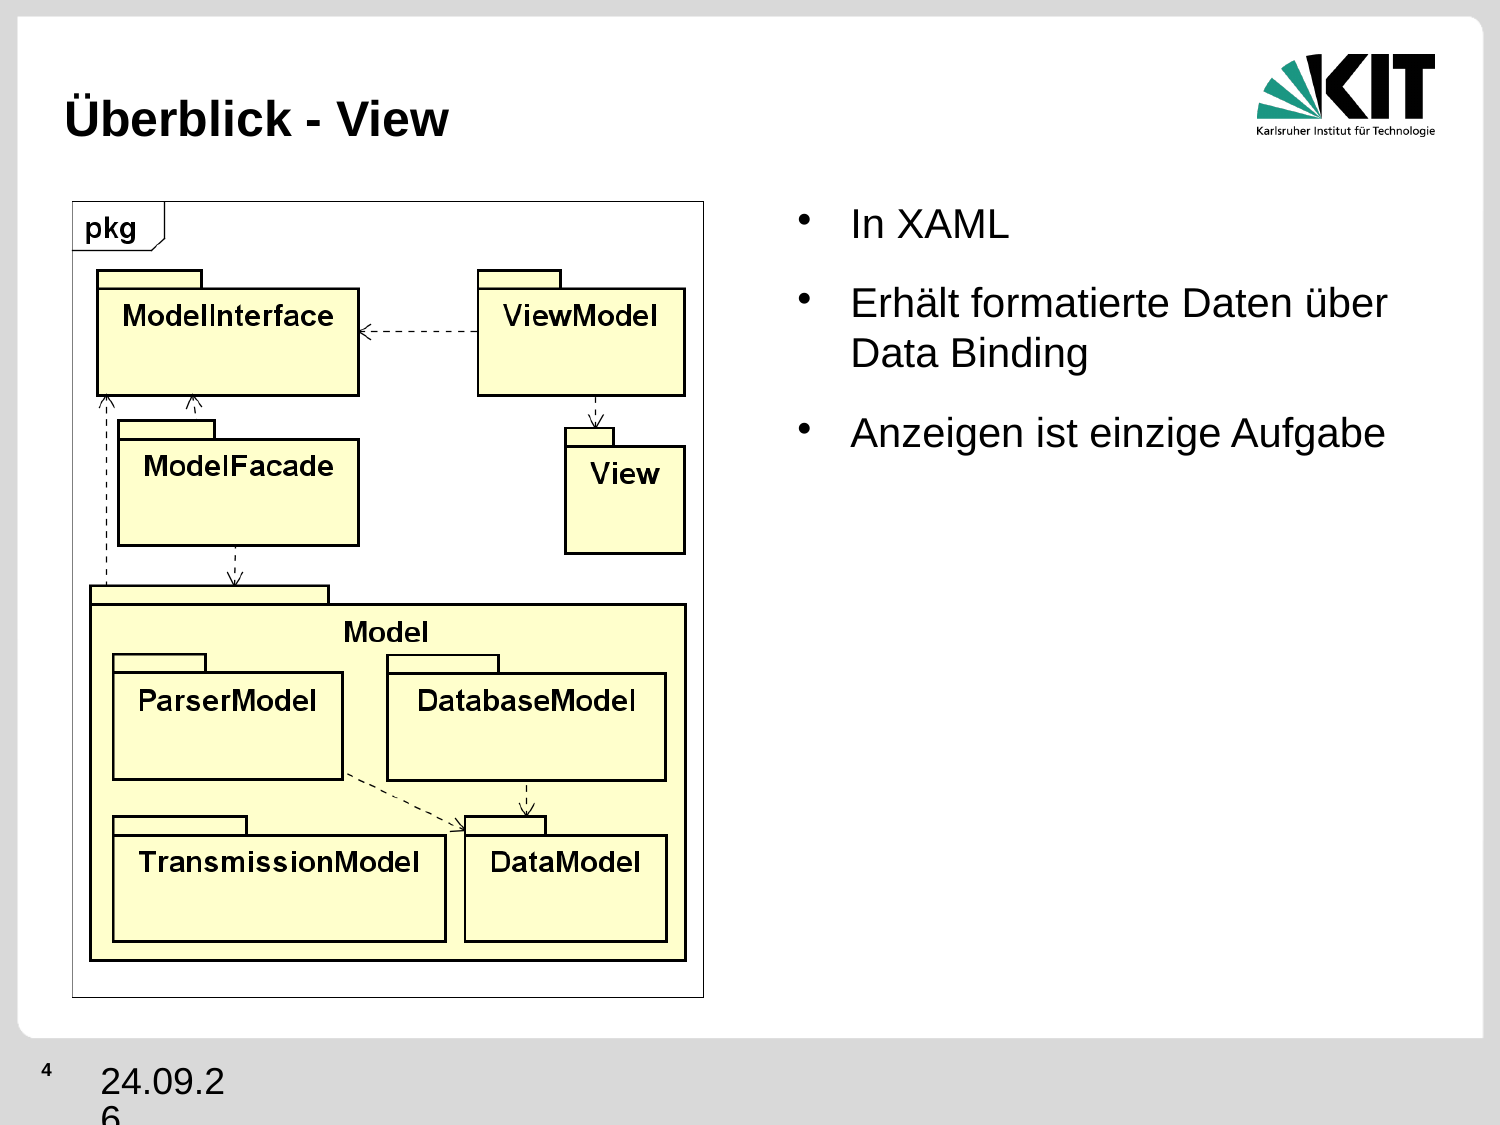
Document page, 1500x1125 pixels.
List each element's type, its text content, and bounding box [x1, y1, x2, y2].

text_box Überblick - View [64, 54, 1198, 147]
picture [106, 1118, 116, 1125]
picture [0, 0, 1500, 1125]
text_box In XAML Erhält formatierte Daten über Data Binding Anzeigen ist einzige Aufgabe [779, 196, 1436, 1000]
